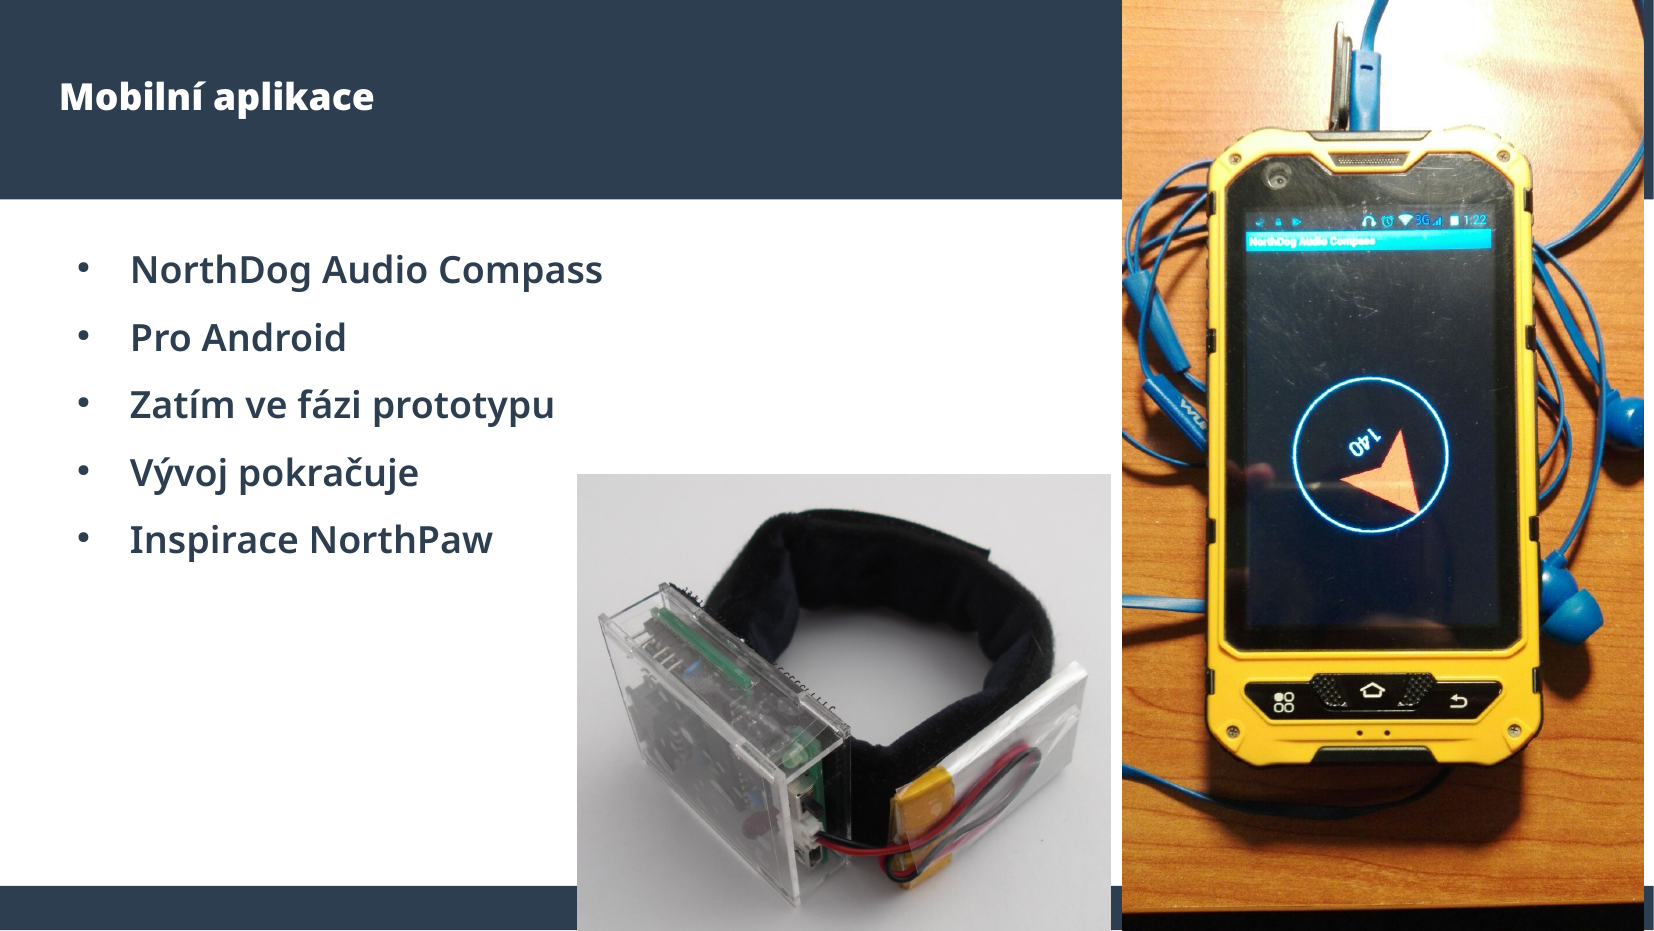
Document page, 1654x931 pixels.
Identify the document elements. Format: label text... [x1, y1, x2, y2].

list NorthDog Audio Compass Pro Android Zatím ve fázi prototypu Vývoj pokračuje Inspirace NorthPaw [59, 243, 1111, 864]
picture [577, 474, 1111, 931]
title Mobilní aplikace [59, 37, 1122, 155]
picture [1122, 0, 1644, 931]
